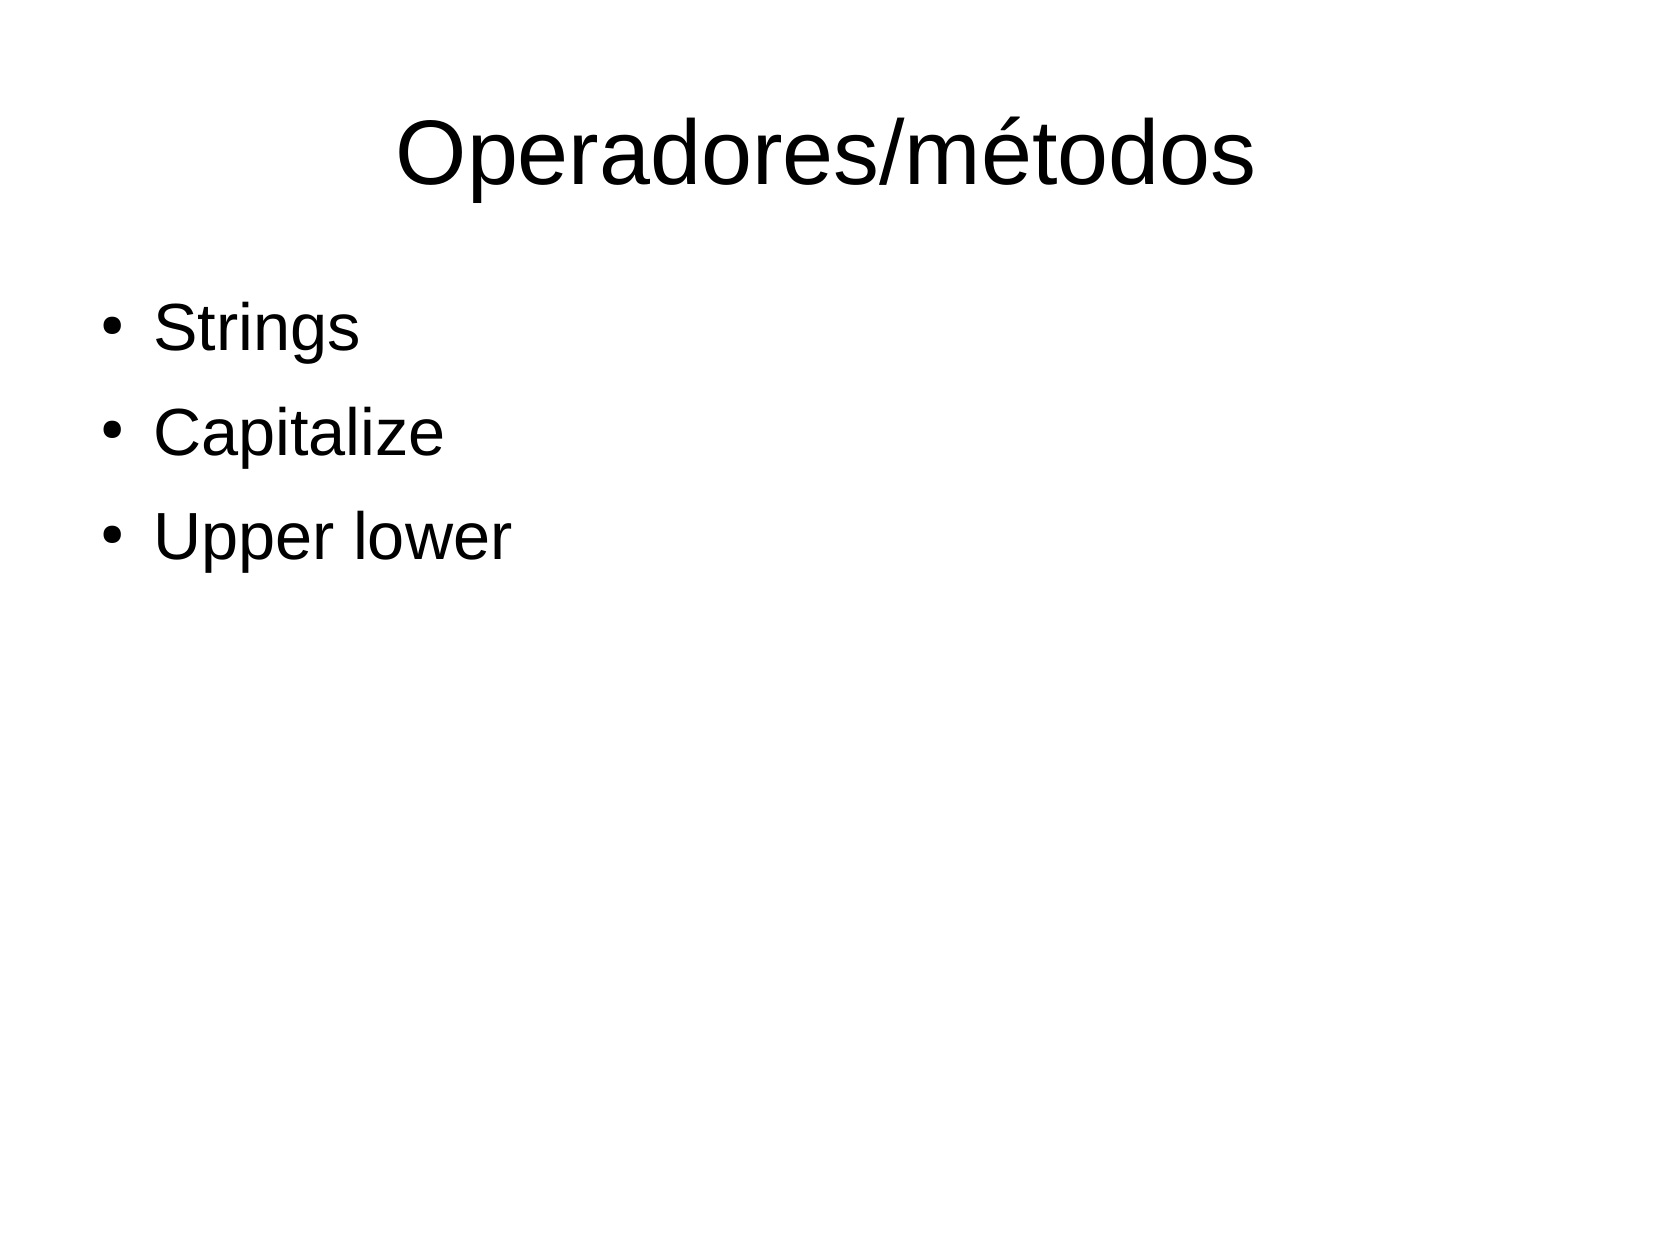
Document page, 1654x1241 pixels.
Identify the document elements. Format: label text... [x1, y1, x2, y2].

title Operadores/métodos [82, 49, 1571, 257]
list Strings Capitalize Upper lower [82, 290, 1571, 1010]
